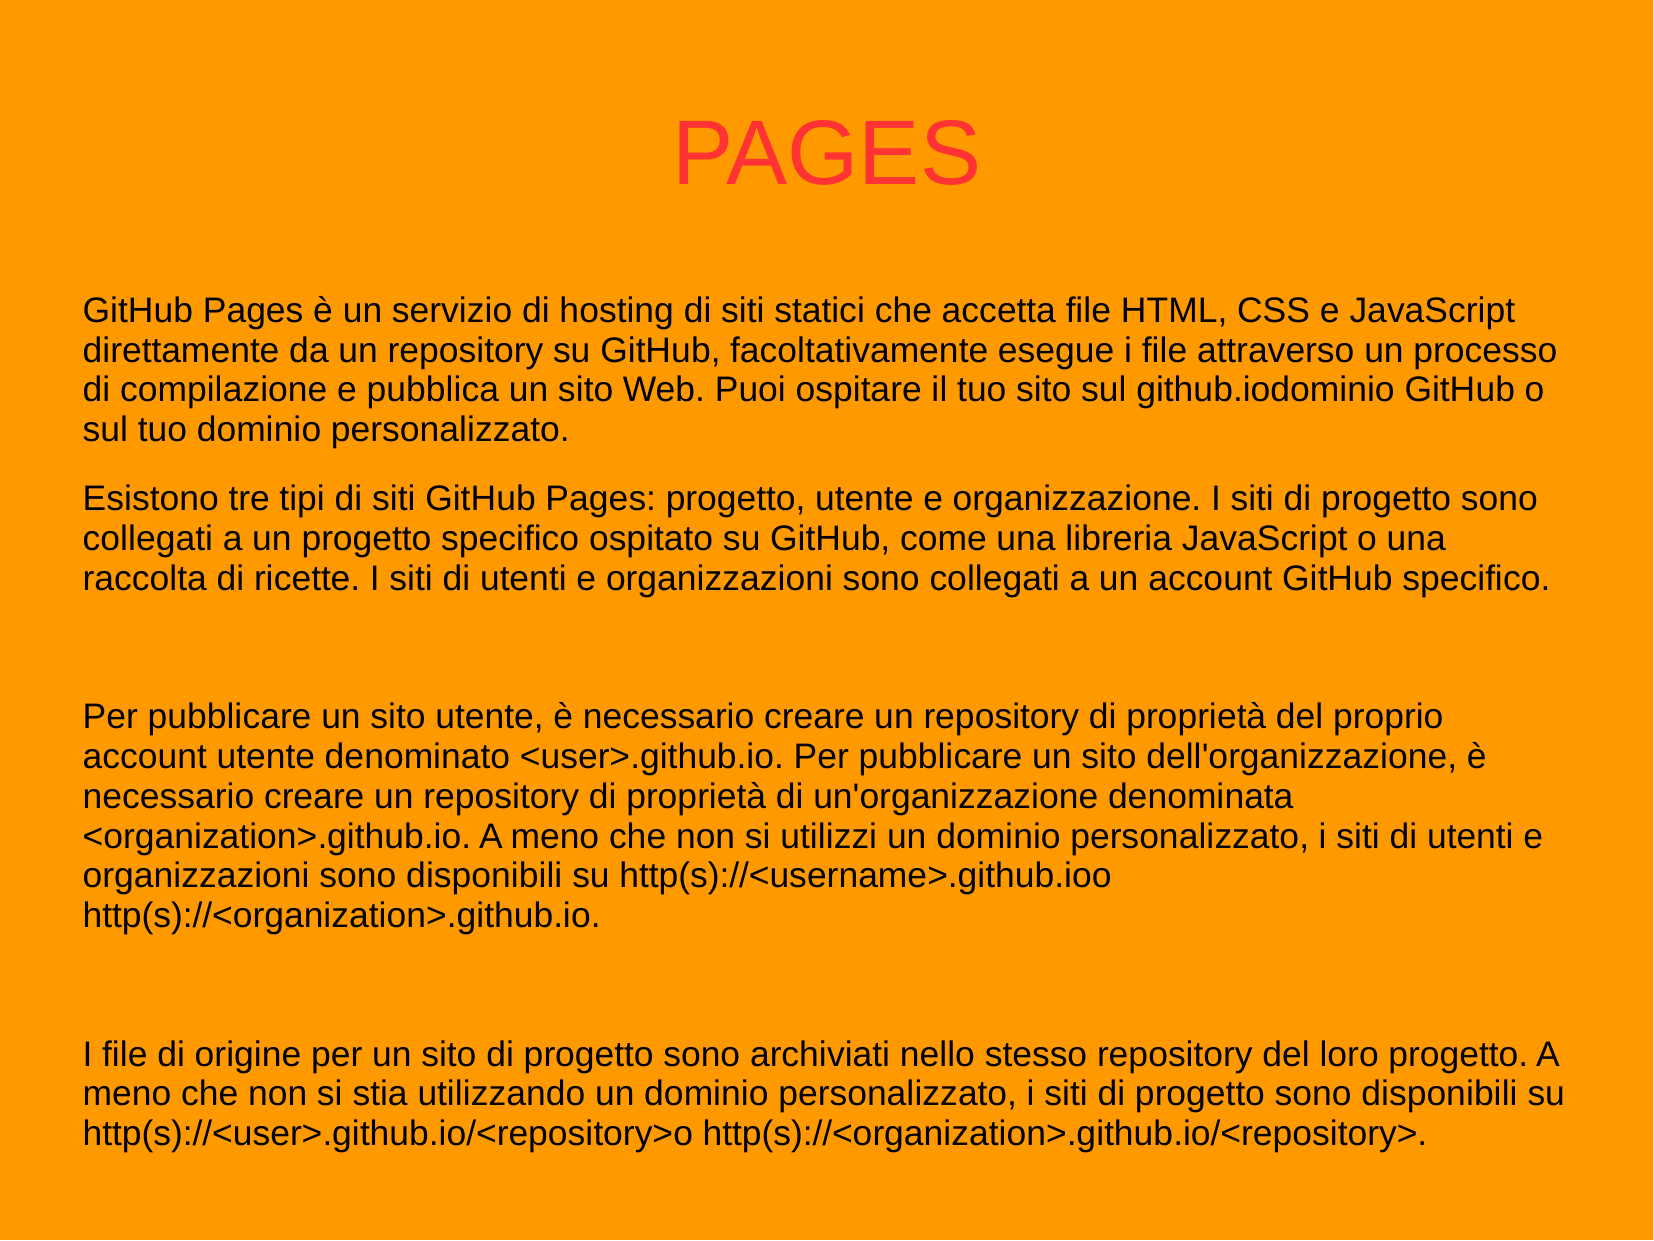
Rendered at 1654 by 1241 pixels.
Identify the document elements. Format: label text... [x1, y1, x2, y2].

list GitHub Pages è un servizio di hosting di siti statici che accetta file HTML, CSS e JavaScript direttamente da un repository su GitHub, facoltativamente esegue i file attraverso un processo di compilazione e pubblica un sito Web. Puoi ospitare il tuo sito sul github.iodominio GitHub o sul tuo dominio personalizzato. Esistono tre tipi di siti GitHub Pages: progetto, utente e organizzazione. I siti di progetto sono collegati a un progetto specifico ospitato su GitHub, come una libreria JavaScript o una raccolta di ricette. I siti di utenti e organizzazioni sono collegati a un account GitHub specifico. Per pubblicare un sito utente, è necessario creare un repository di proprietà del proprio account utente denominato <user>.github.io. Per pubblicare un sito dell'organizzazione, è necessario creare un repository di proprietà di un'organizzazione denominata <organization>.github.io. A meno che non si utilizzi un dominio personalizzato, i siti di utenti e organizzazioni sono disponibili su http(s)://<username>.github.ioo http(s)://<organization>.github.io. I file di origine per un sito di progetto sono archiviati nello stesso repository del loro progetto. A meno che non si stia utilizzando un dominio personalizzato, i siti di progetto sono disponibili su http(s)://<user>.github.io/<repository>o http(s)://<organization>.github.io/<repository>. [82, 290, 1571, 1149]
title PAGES [82, 49, 1571, 257]
